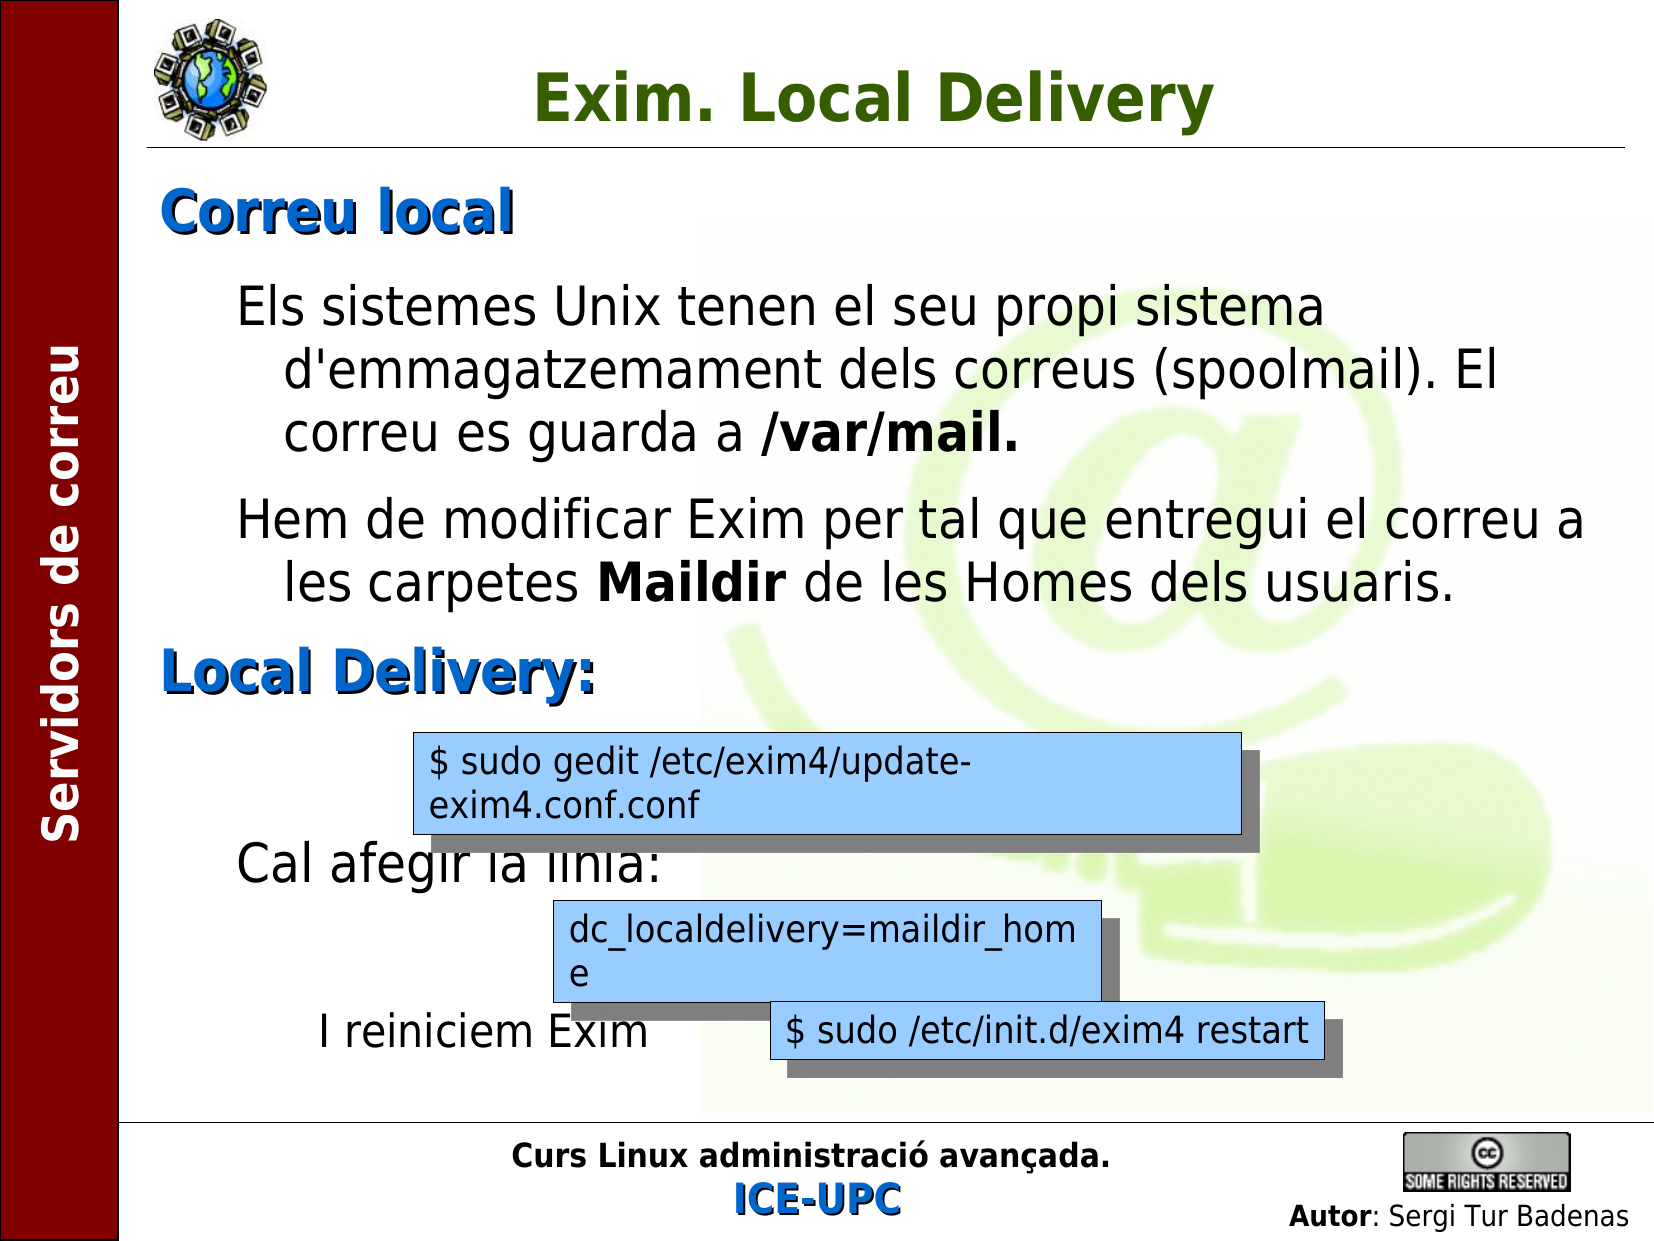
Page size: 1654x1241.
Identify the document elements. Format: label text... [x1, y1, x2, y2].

picture [154, 19, 268, 56]
list Correu local Els sistemes Unix tenen el seu propi sistema d'emmagatzemament dels correus (spoolmail). El correu es guarda a /var/mail. Hem de modificar Exim per tal que entregui el correu a les carpetes Maildir de les Homes dels usuaris. Local Delivery: Cal afegir la línia: I reiniciem Exim [141, 177, 1630, 1059]
picture [700, 217, 1654, 1113]
text_box $ sudo gedit /etc/exim4/update-exim4.conf.conf [413, 732, 1242, 792]
text_box dc_localdelivery=maildir_home [553, 900, 1102, 959]
title Exim. Local Delivery [129, 56, 1619, 141]
text_box $ sudo /etc/init.d/exim4 restart [770, 1001, 1314, 1060]
picture [1403, 1132, 1571, 1192]
